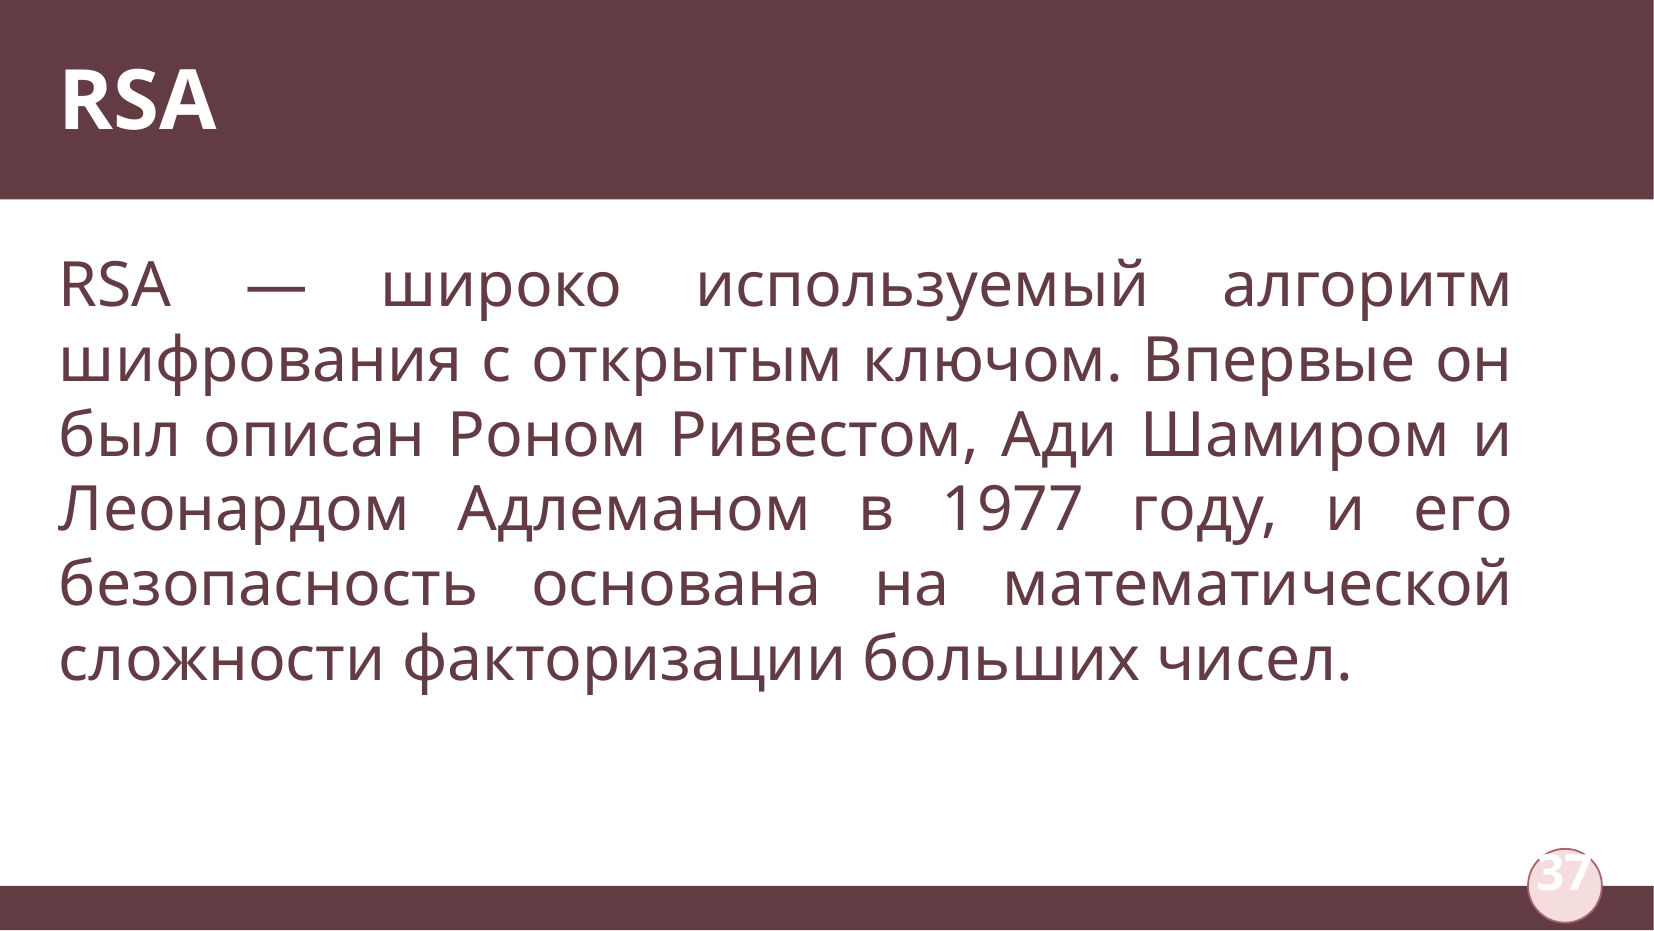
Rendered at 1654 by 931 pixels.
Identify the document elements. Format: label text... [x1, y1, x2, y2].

list RSA — широко используемый алгоритм шифрования с открытым ключом. Впервые он был описан Роном Ривестом, Ади Шамиром и Леонардом Адлеманом в 1977 году, и его безопасность основана на математической сложности факторизации больших чисел. [59, 243, 1595, 769]
title RSA [59, 37, 1595, 155]
